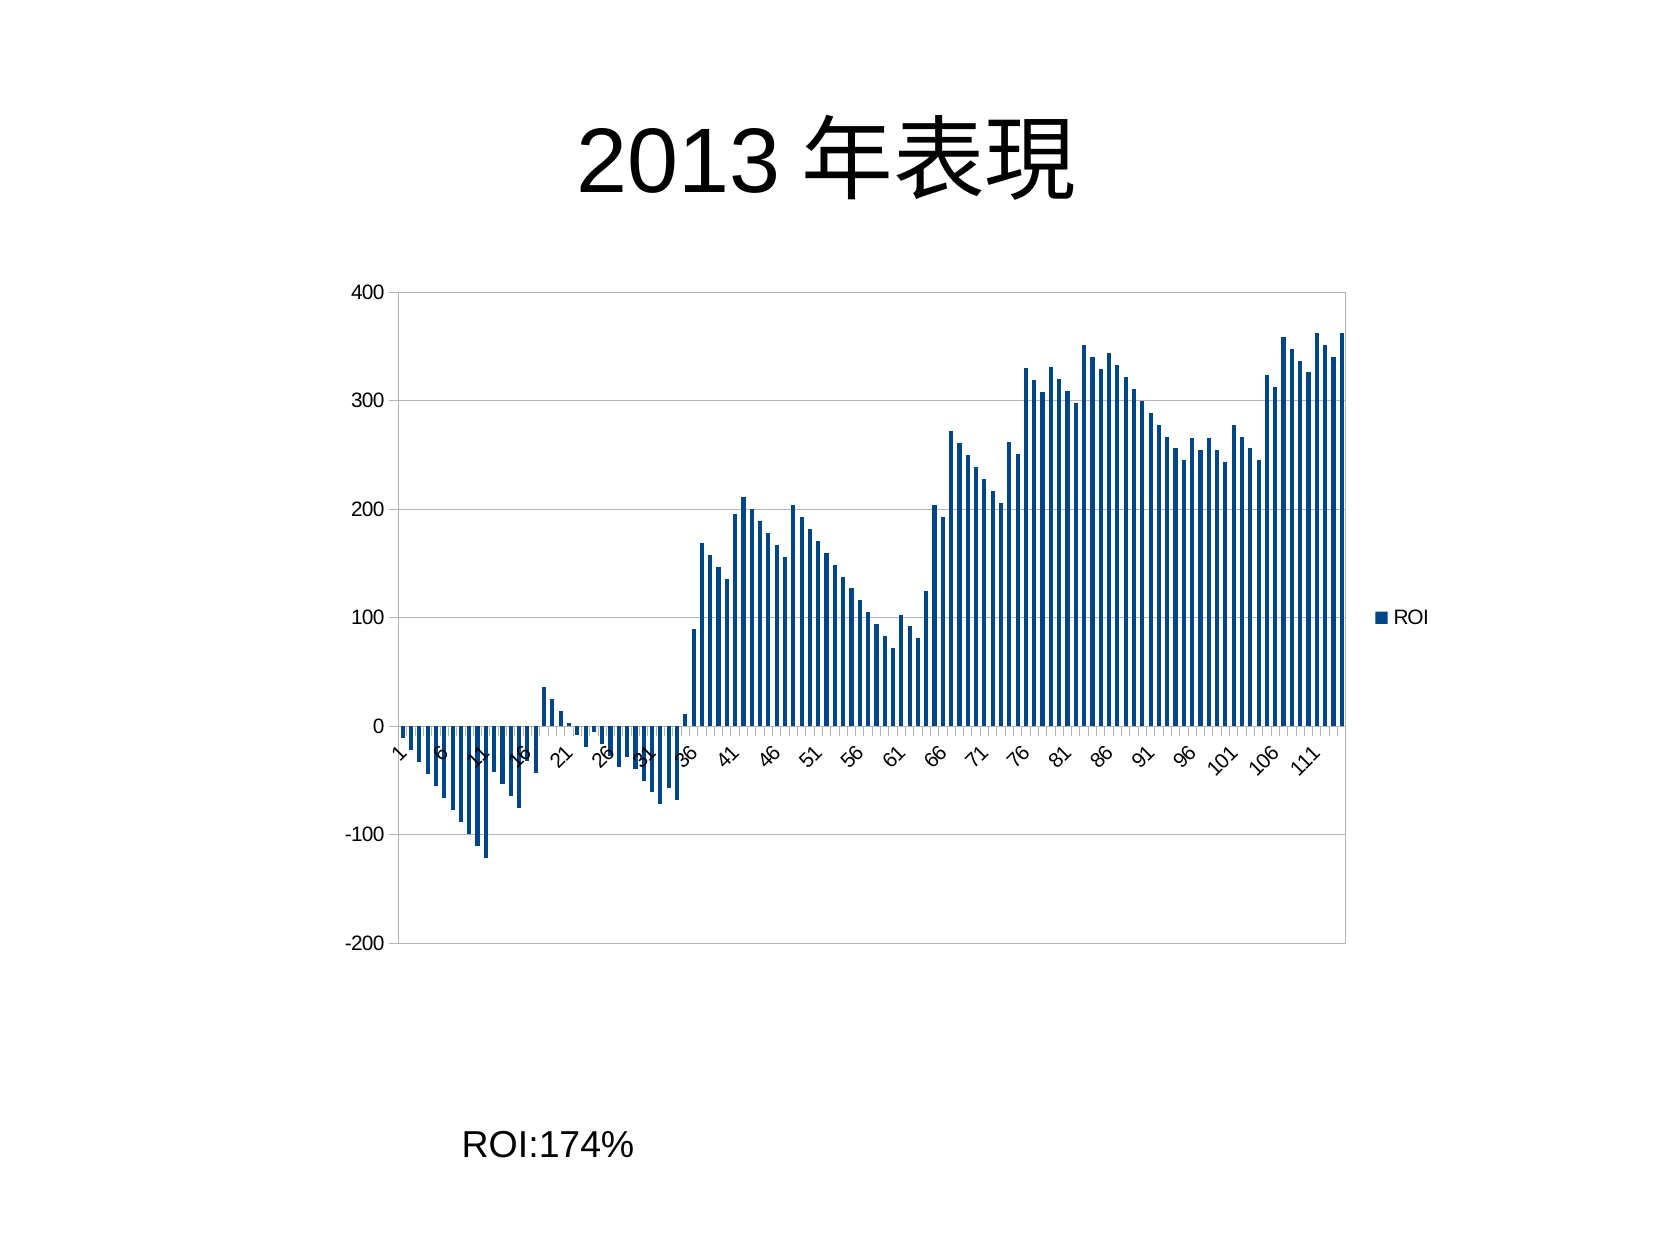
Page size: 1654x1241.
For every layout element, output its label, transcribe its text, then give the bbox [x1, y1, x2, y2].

chart [322, 266, 1449, 970]
title 2013年表現 [82, 49, 1571, 257]
text_box ROI:174% [446, 1115, 738, 1173]
